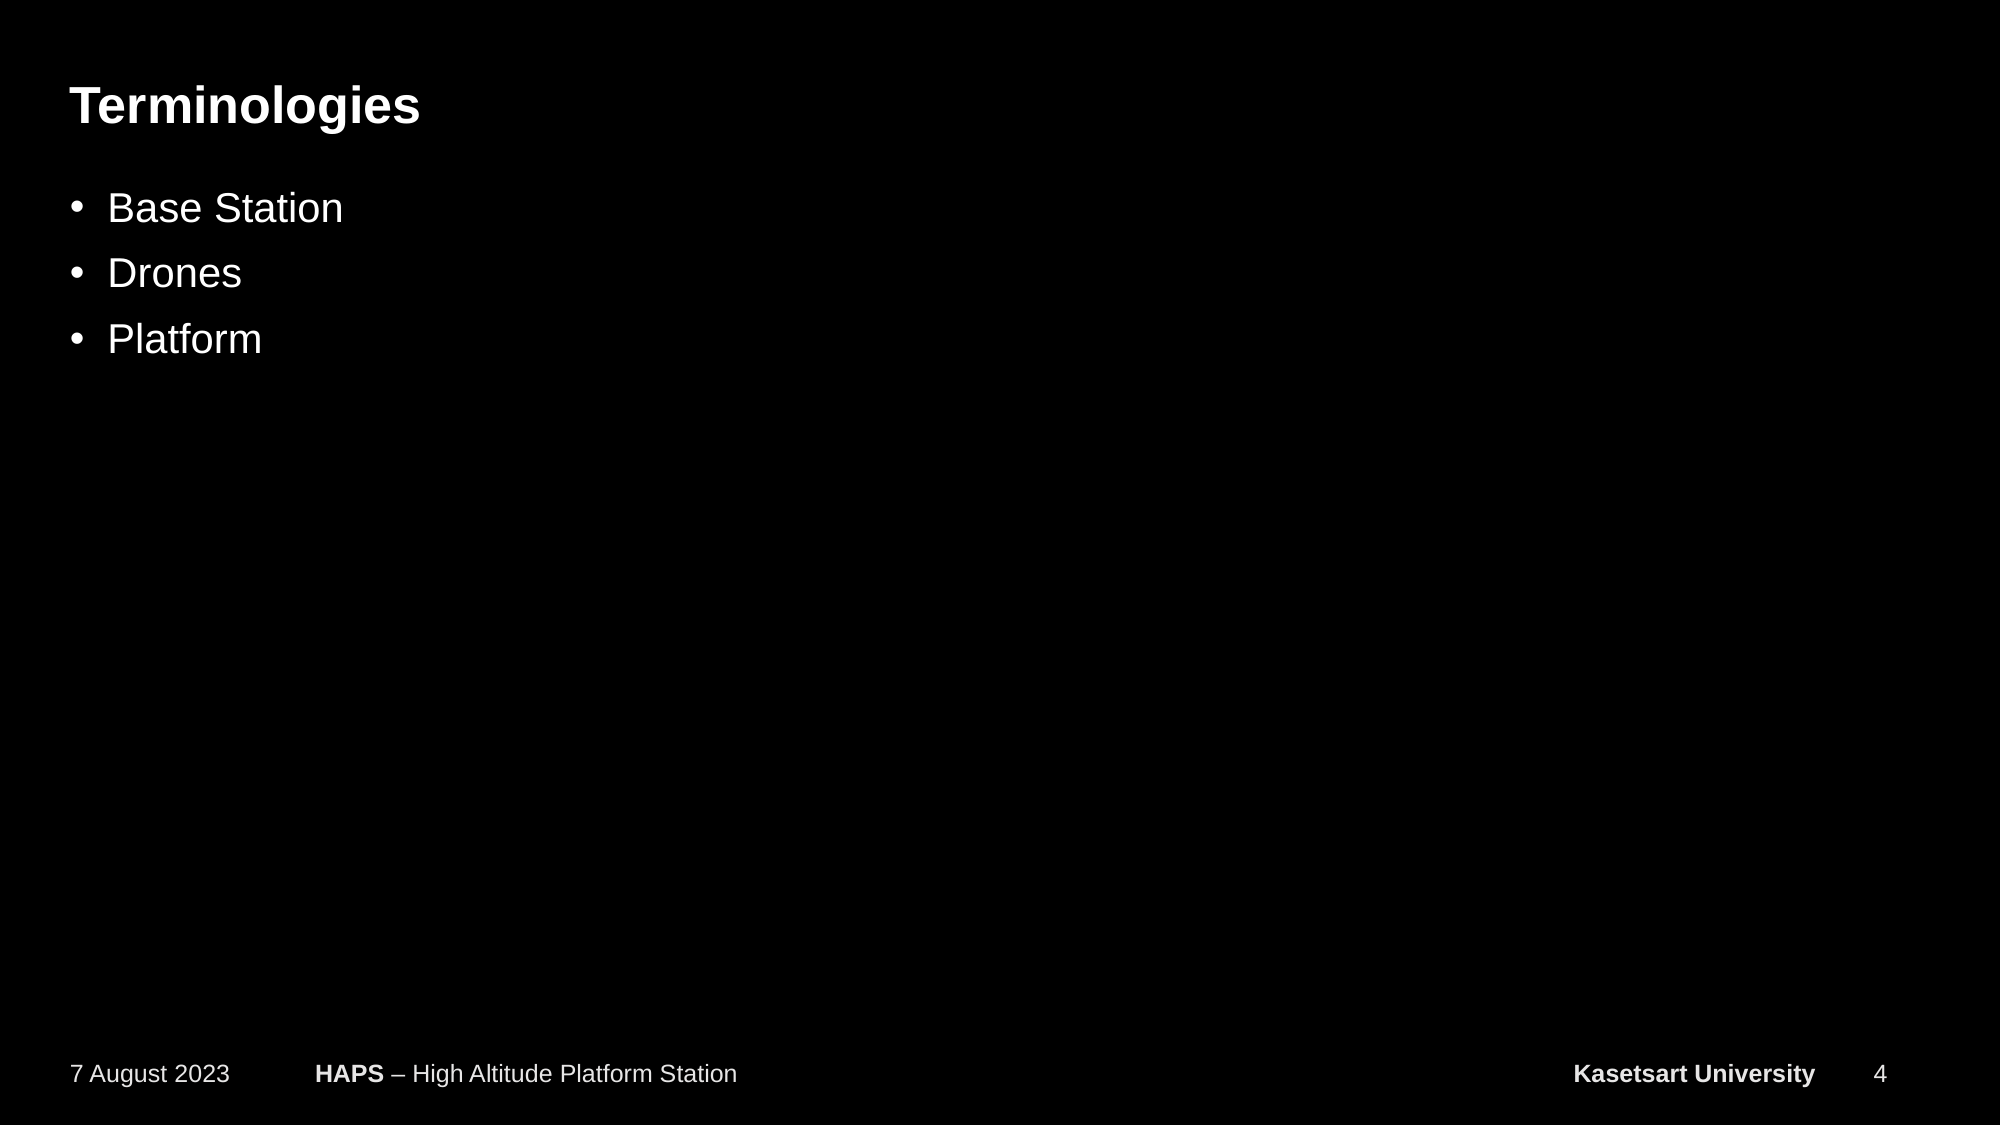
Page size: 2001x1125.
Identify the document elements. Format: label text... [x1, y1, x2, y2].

text_box HAPS – High Altitude Platform Station Kasetsart University [272, 1042, 1858, 1103]
text_box [1858, 1042, 1945, 1103]
list Base Station Drones Platform [55, 178, 1945, 799]
text_box 7 August 2023 [55, 1042, 248, 1103]
title Terminologies [55, 59, 1945, 155]
